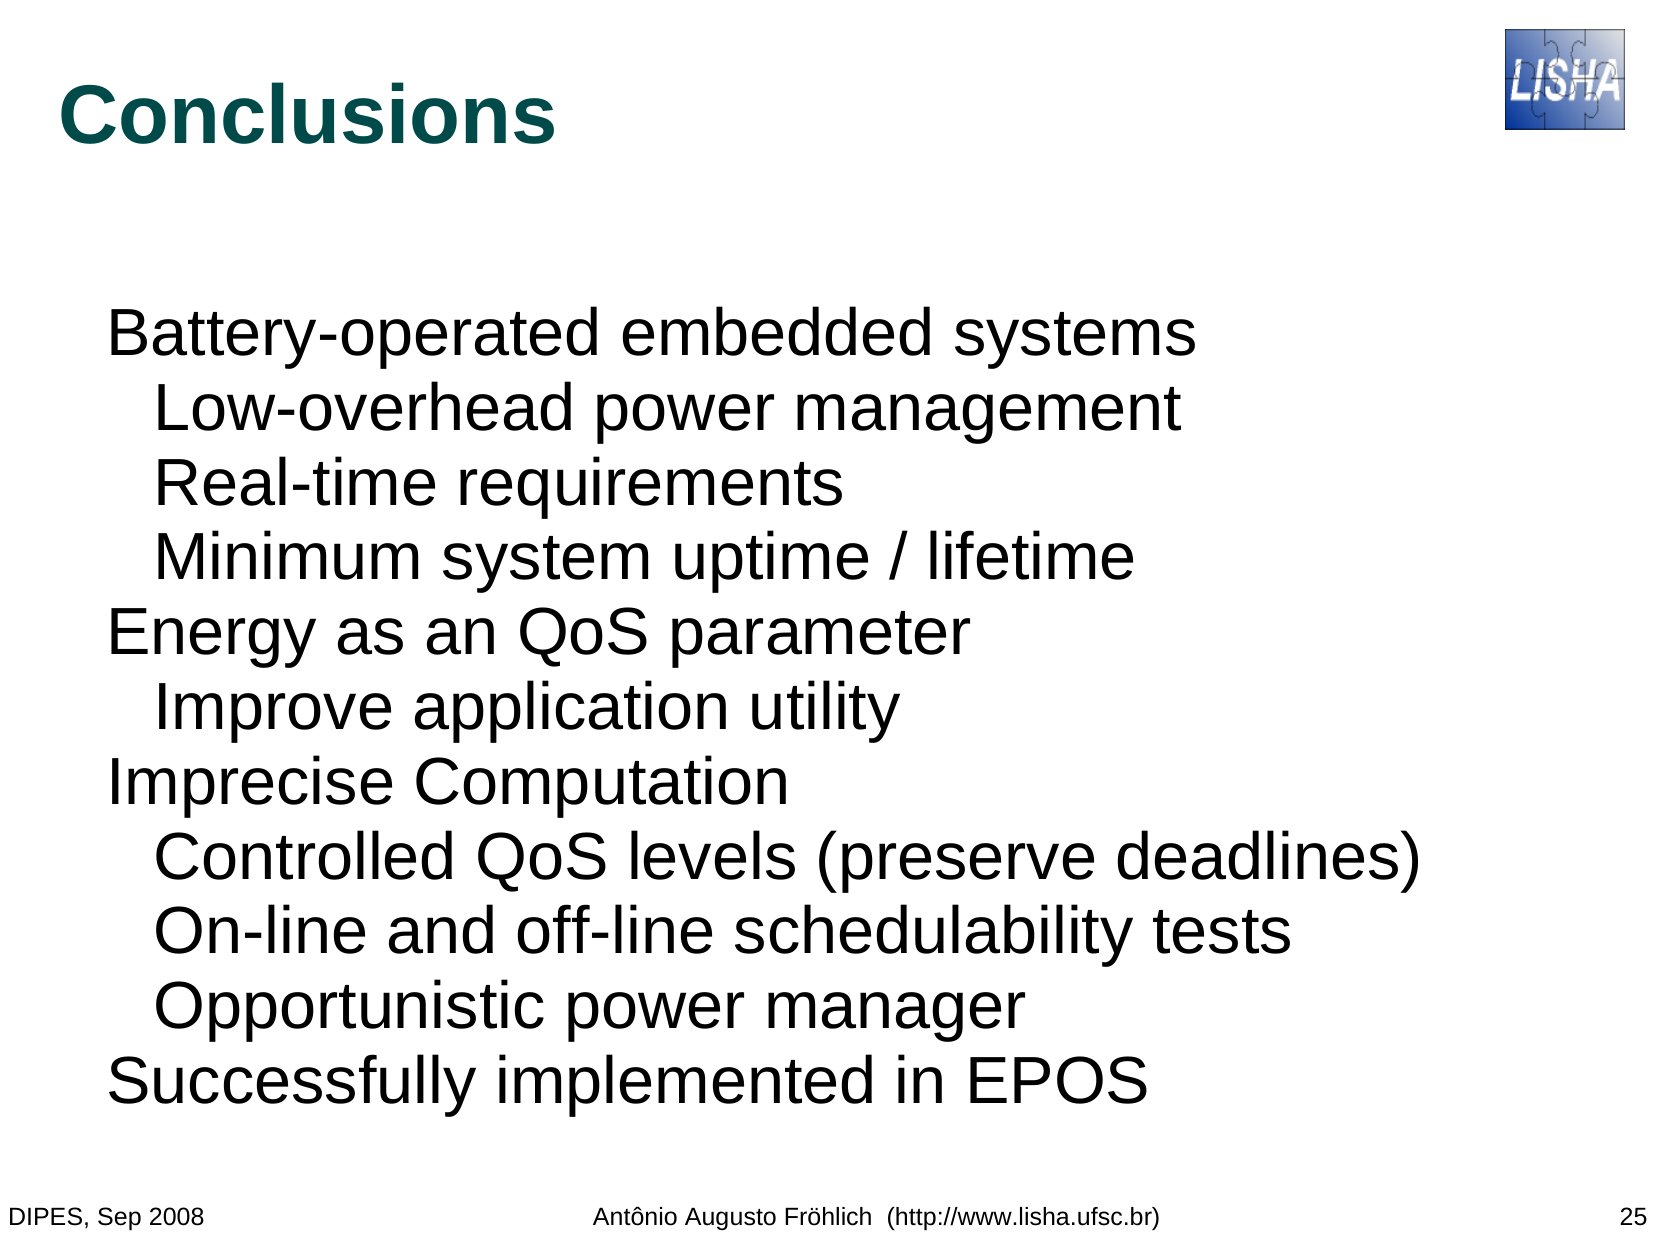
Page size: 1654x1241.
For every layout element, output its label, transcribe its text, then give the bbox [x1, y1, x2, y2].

picture [1505, 29, 1625, 130]
list Battery-operated embedded systems Low-overhead power management Real-time requirements Minimum system uptime / lifetime Energy as an QoS parameter Improve application utility Imprecise Computation Controlled QoS levels (preserve deadlines) On-line and off-line schedulability tests Opportunistic power manager Successfully implemented in EPOS [59, 295, 1595, 1182]
title Conclusions [58, 11, 1463, 219]
